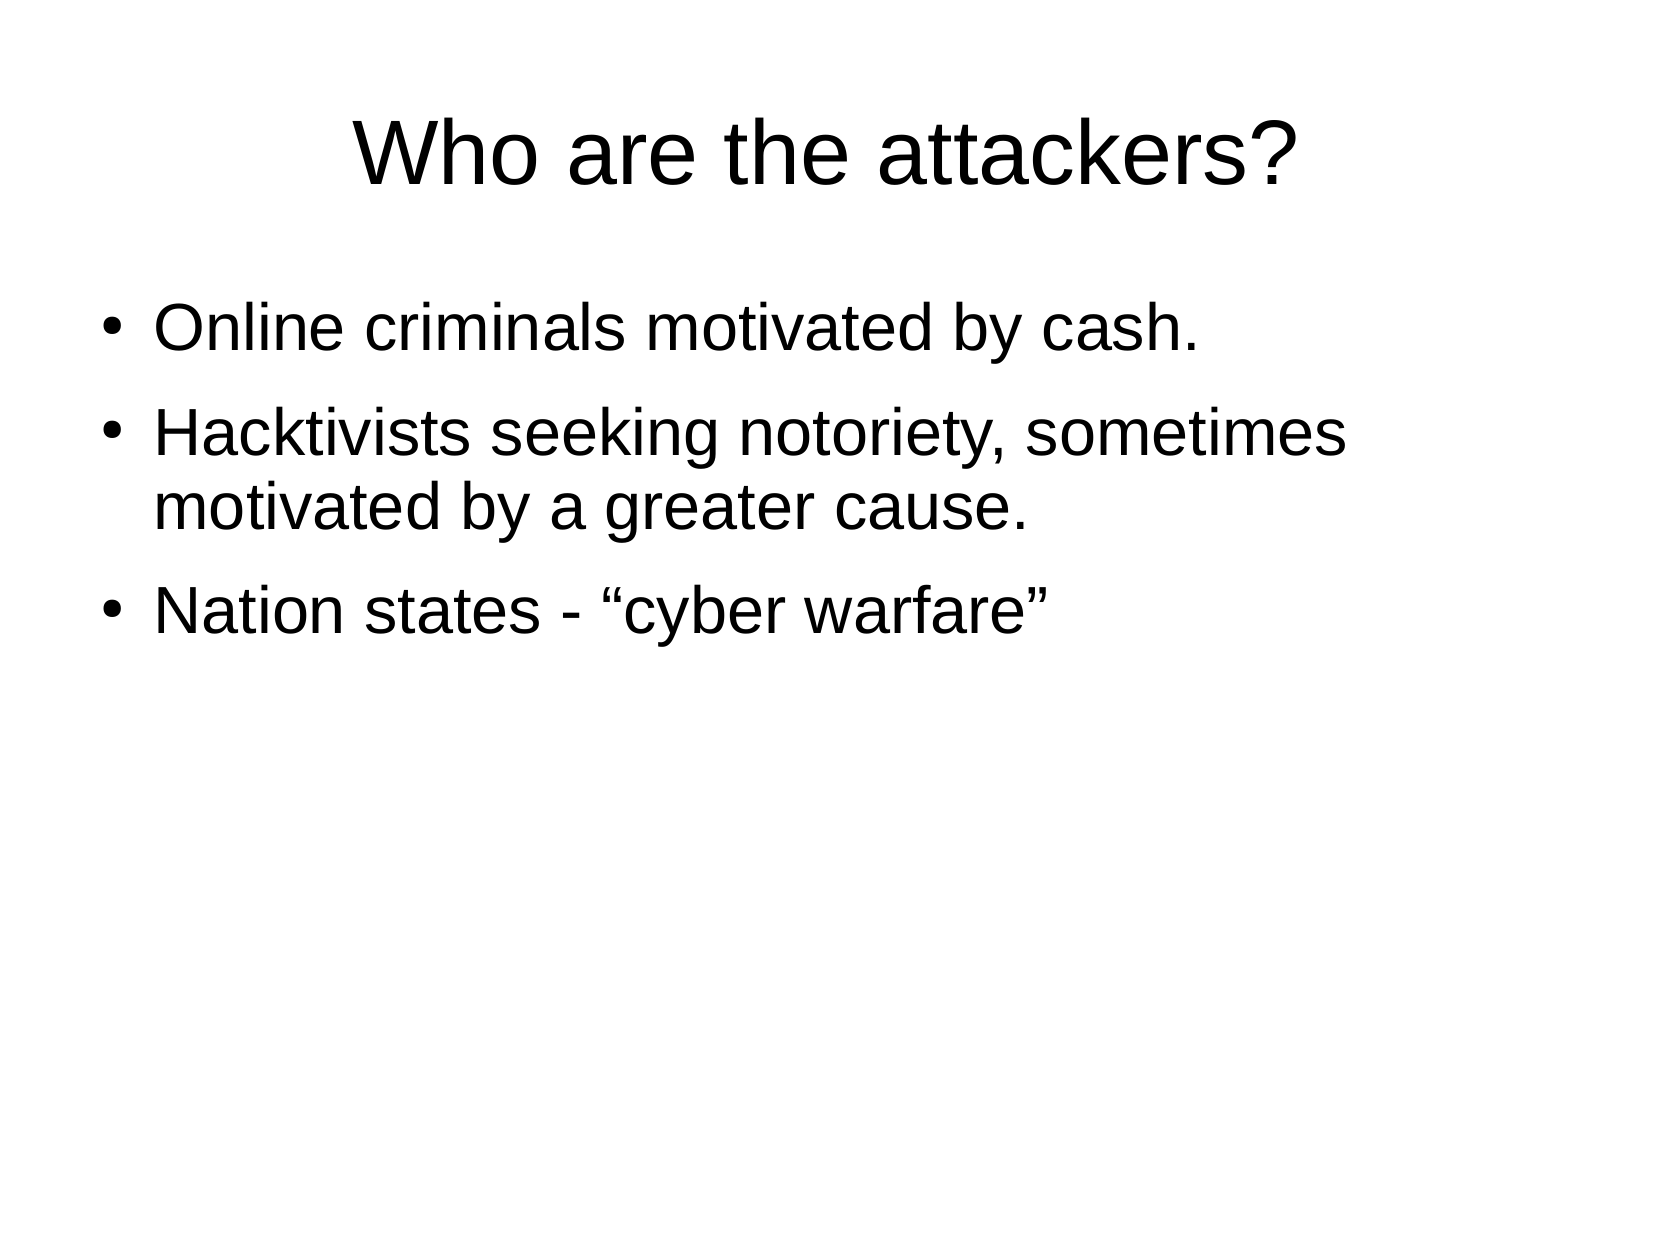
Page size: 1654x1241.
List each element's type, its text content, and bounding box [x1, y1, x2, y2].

title Who are the attackers? [82, 49, 1571, 257]
list Online criminals motivated by cash. Hacktivists seeking notoriety, sometimes motivated by a greater cause. Nation states - “cyber warfare” [82, 290, 1538, 1010]
